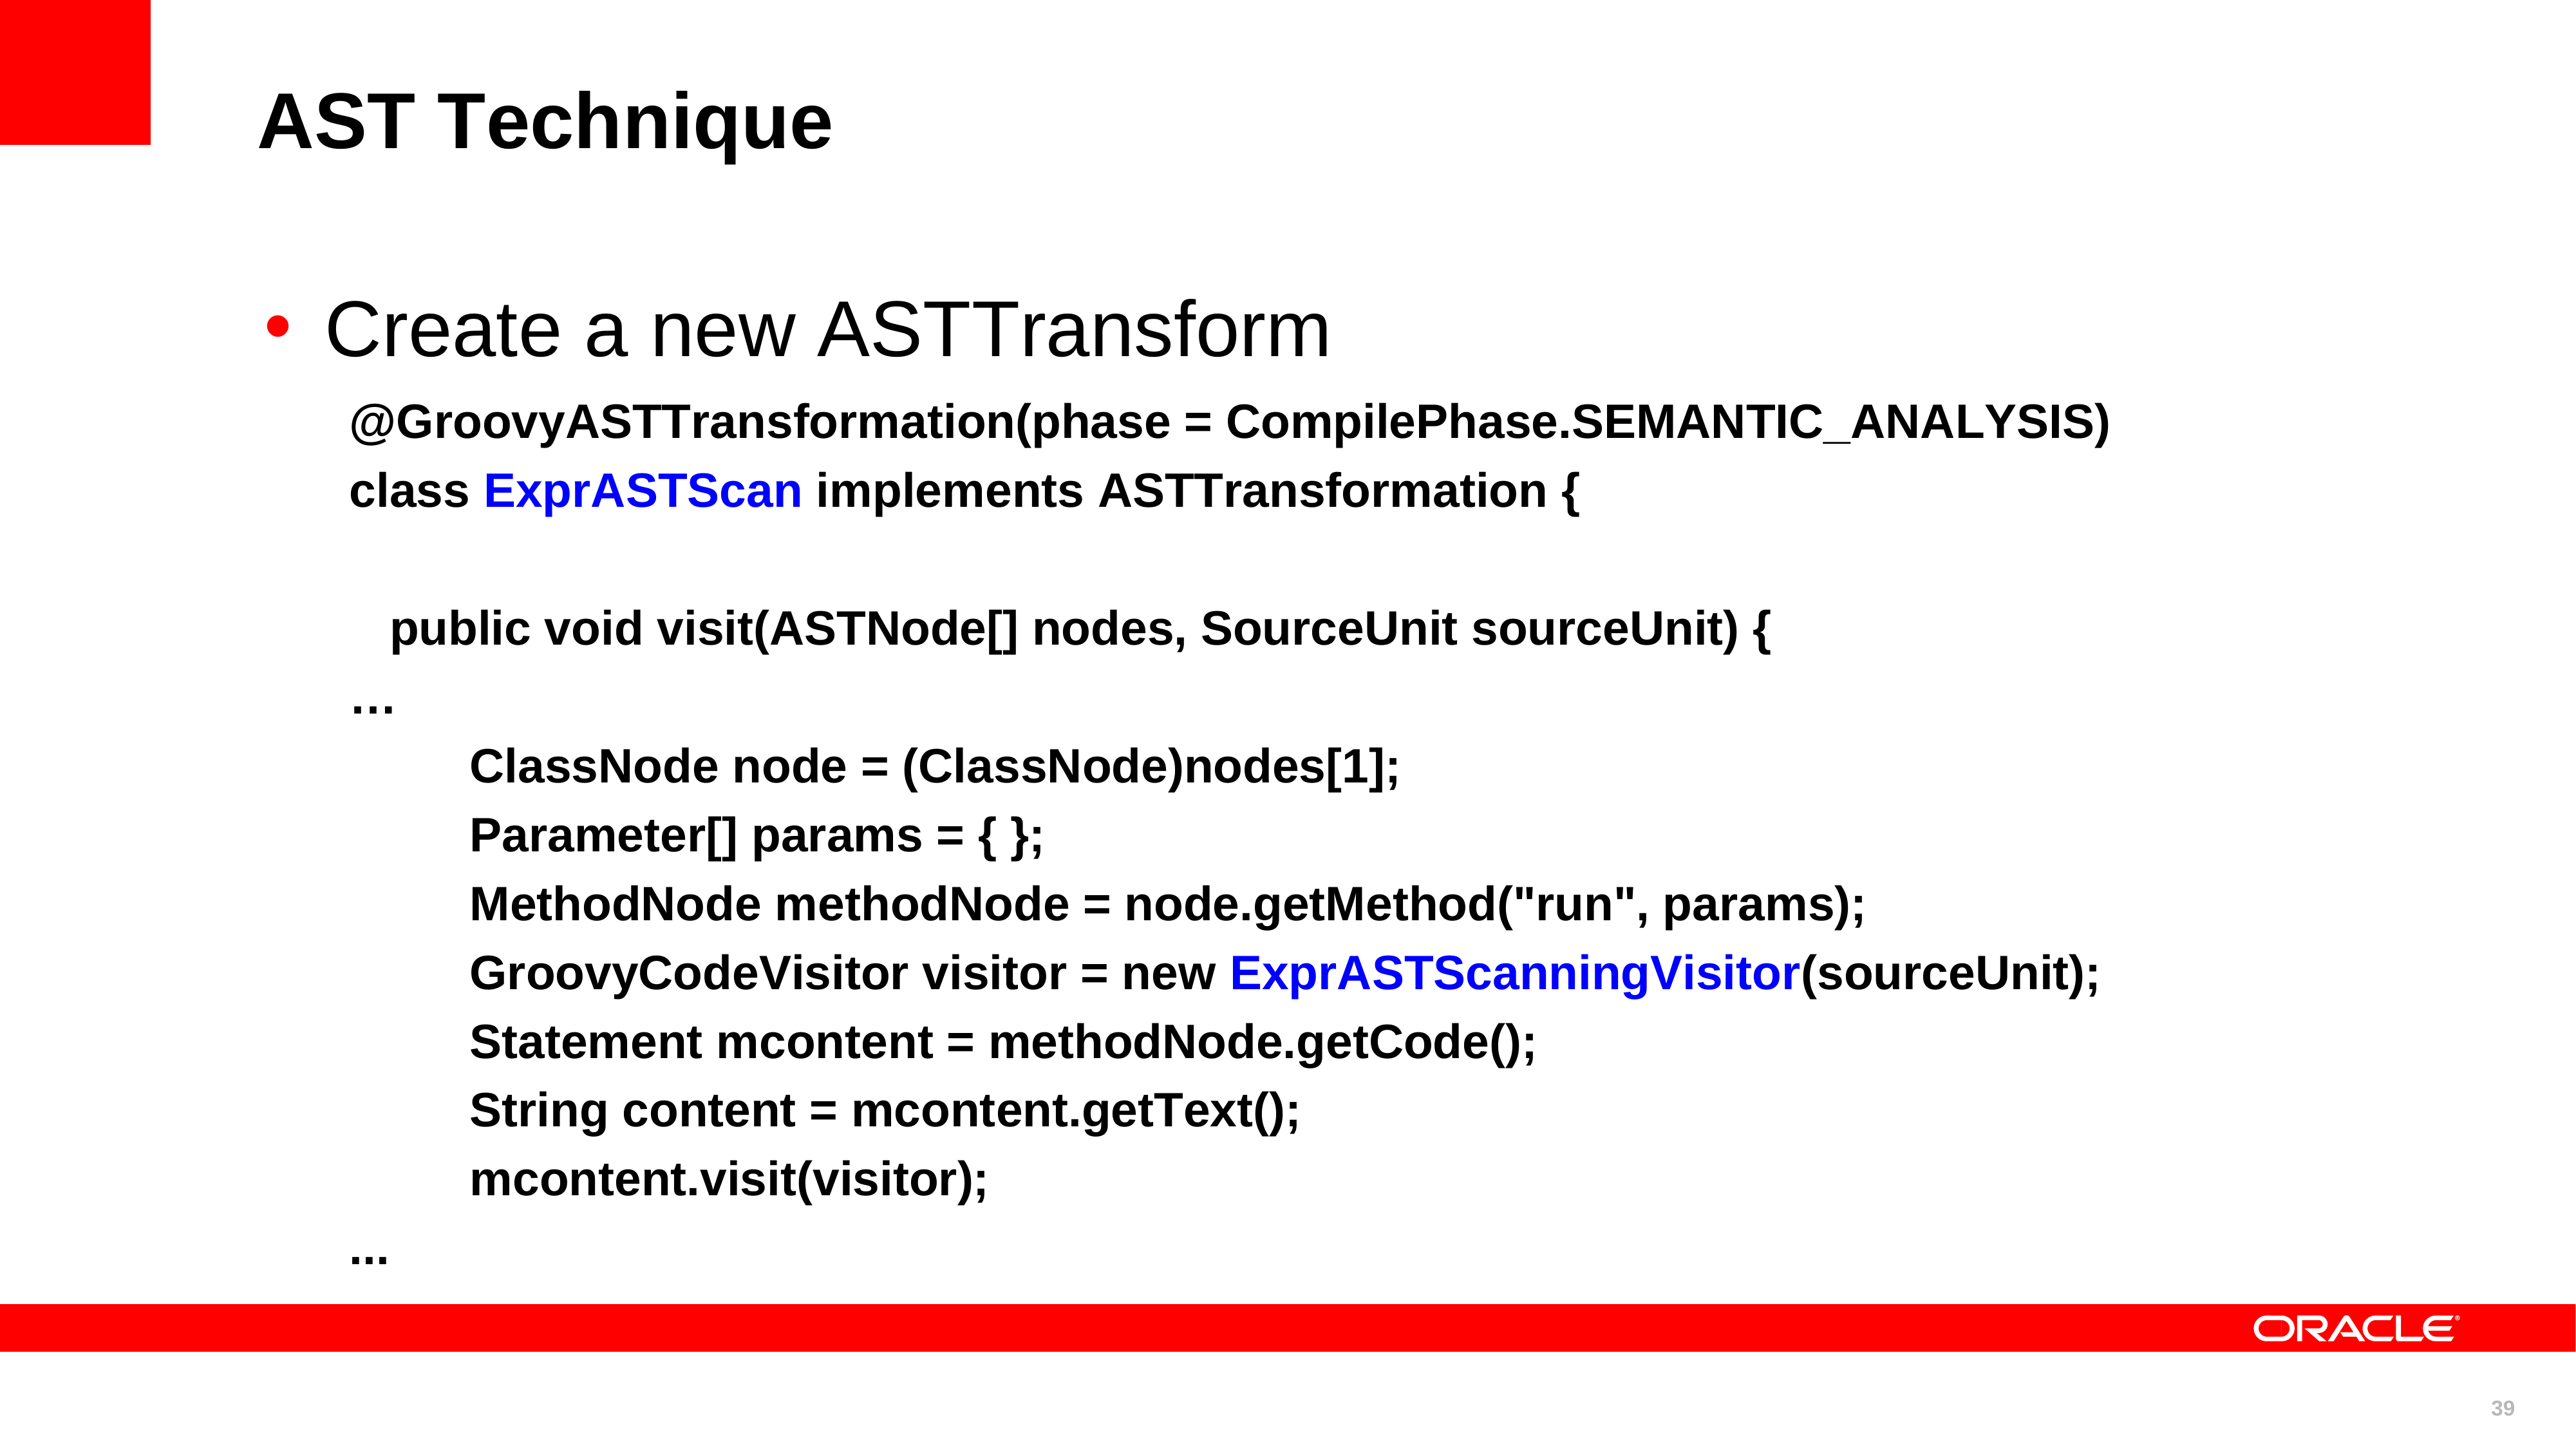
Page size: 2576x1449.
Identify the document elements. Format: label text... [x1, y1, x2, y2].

text_box @GroovyASTTransformation(phase = CompilePhase.SEMANTIC_ANALYSIS) class ExprASTScan implements ASTTransformation { public void visit(ASTNode[] nodes, SourceUnit sourceUnit) { … ClassNode node = (ClassNode)nodes[1]; Parameter[] params = { }; MethodNode methodNode = node.getMethod("run", params); GroovyCodeVisitor visitor = new ExprASTScanningVisitor(sourceUnit); Statement mcontent = methodNode.getCode(); String content = mcontent.getText(); mcontent.visit(visitor); ... [338, 390, 2246, 1282]
picture [0, 1304, 2576, 1352]
list Create a new ASTTransform [264, 278, 2325, 1195]
title AST Technique [257, 69, 2318, 251]
picture [0, 0, 151, 145]
